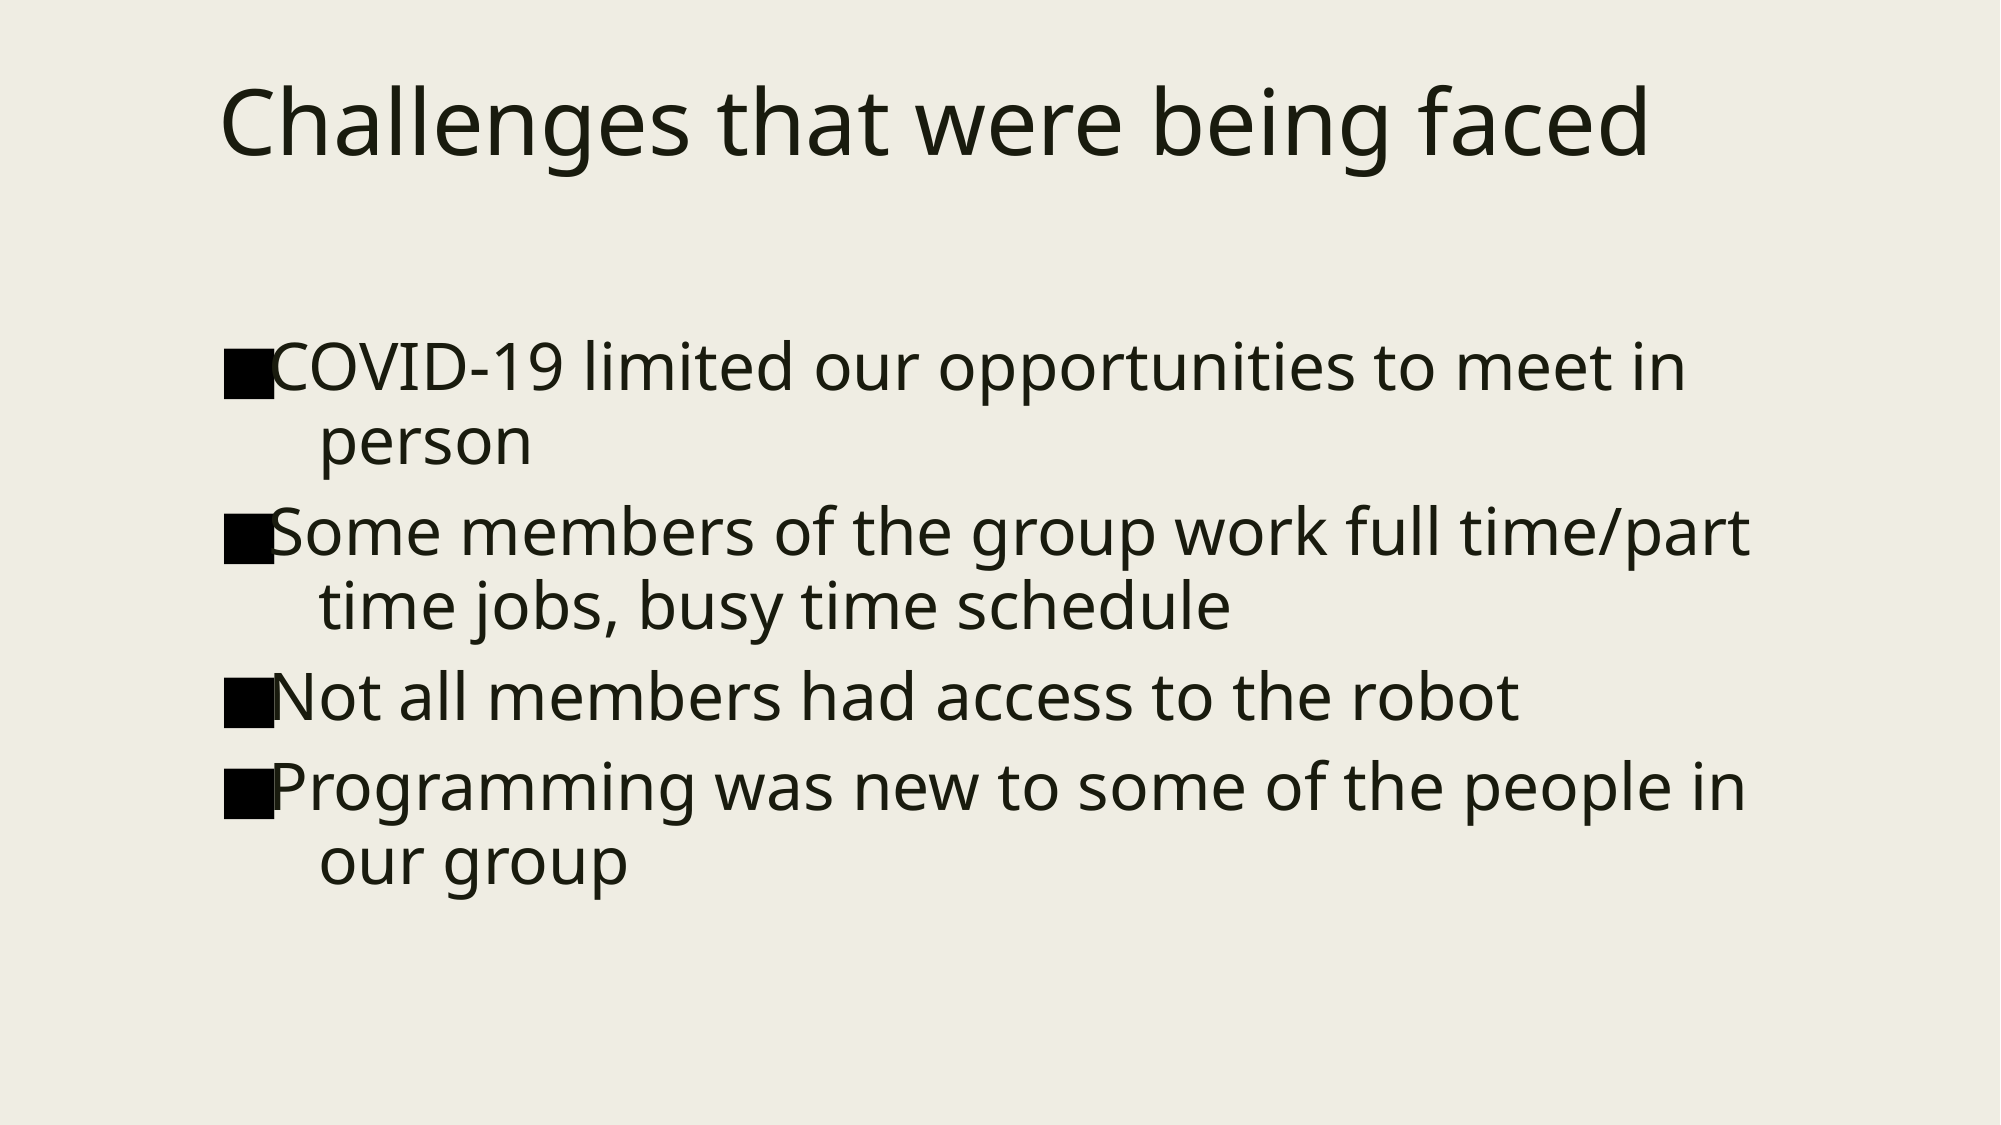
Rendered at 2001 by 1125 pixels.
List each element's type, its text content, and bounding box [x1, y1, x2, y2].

list COVID-19 limited our opportunities to meet in person Some members of the group work full time/part time jobs, busy time schedule Not all members had access to the robot Programming was new to some of the people in our group [203, 324, 1779, 912]
title Challenges that were being faced [203, 70, 1779, 314]
